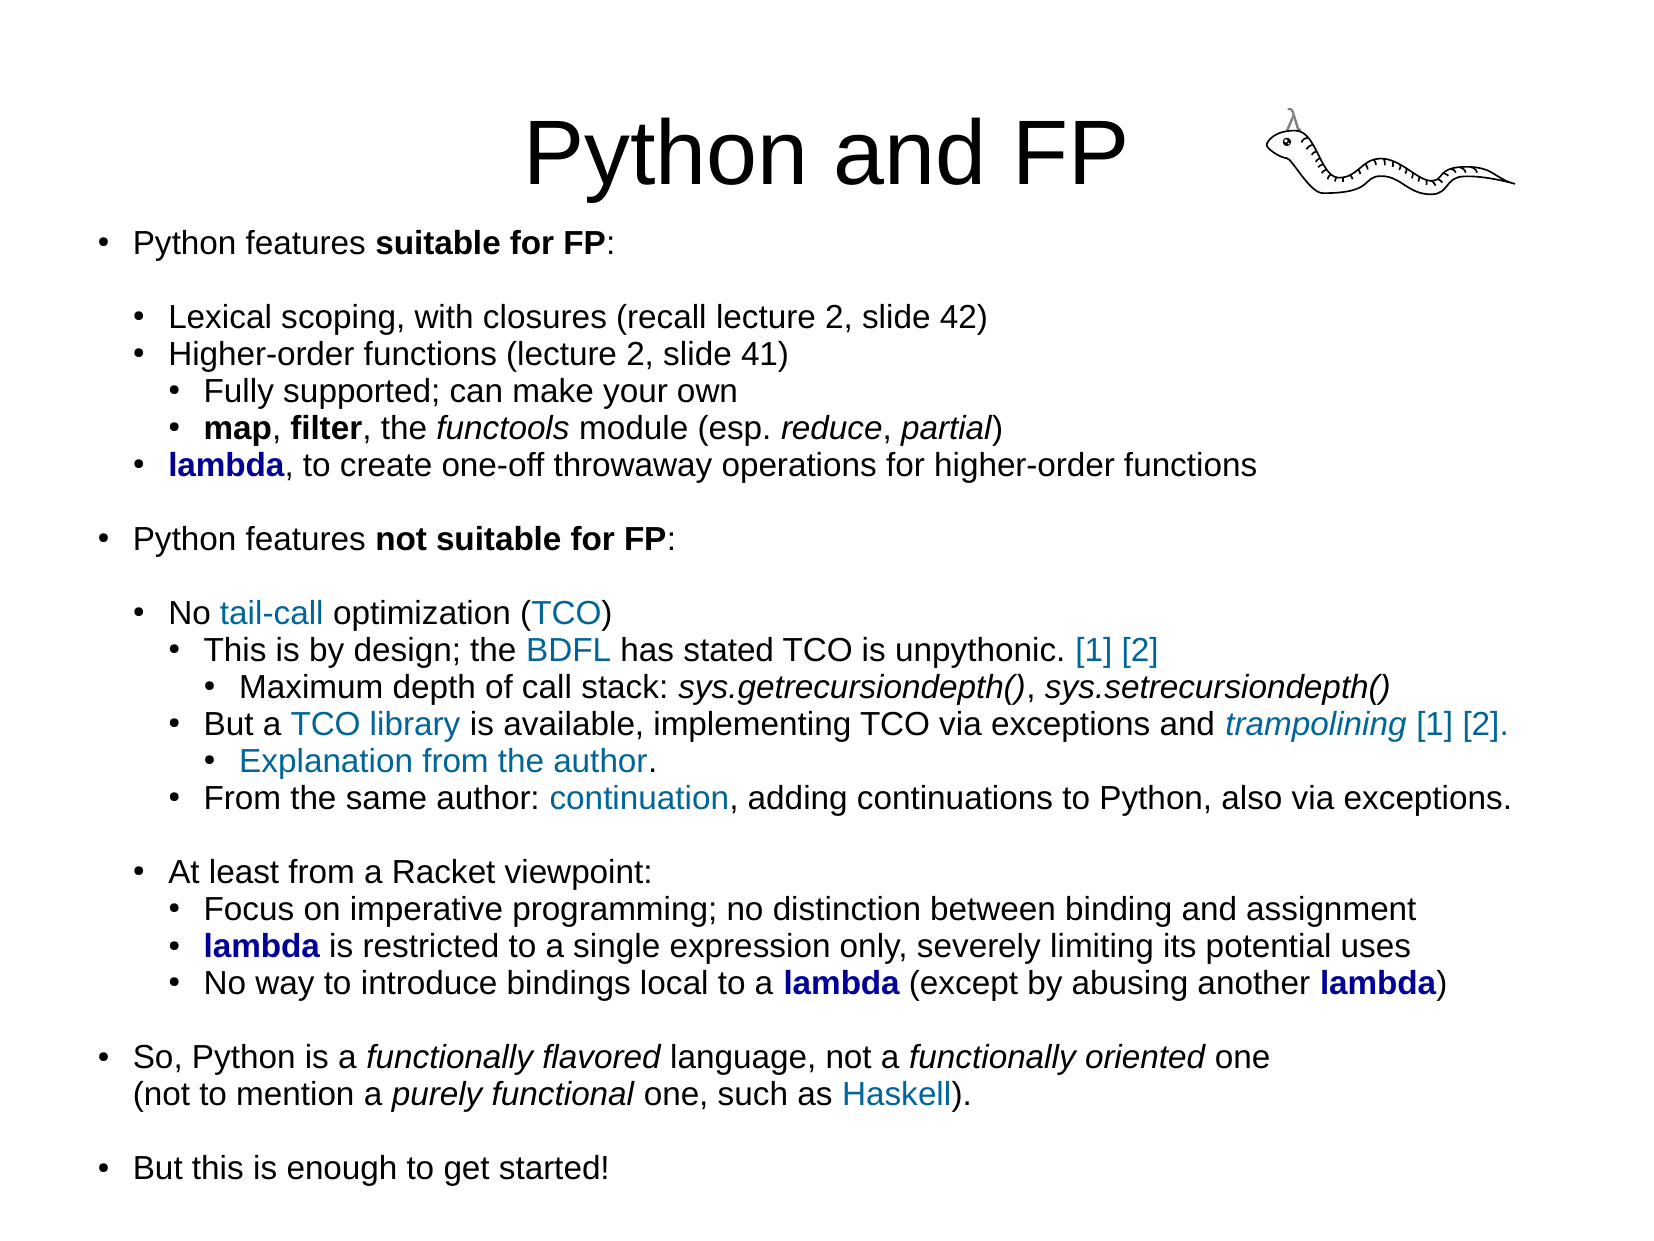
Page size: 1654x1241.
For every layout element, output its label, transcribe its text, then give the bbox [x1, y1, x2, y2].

picture [1265, 107, 1516, 196]
title Python and FP [82, 49, 1571, 257]
text_box Python features suitable for FP: Lexical scoping, with closures (recall lecture 2, slide 42) Higher-order functions (lecture 2, slide 41) Fully supported; can make your own map, filter, the functools module (esp. reduce, partial) lambda, to create one-off throwaway operations for higher-order functions Python features not suitable for FP: No tail-call optimization (TCO) This is by design; the BDFL has stated TCO is unpythonic. [1] [2] Maximum depth of call stack: sys.getrecursiondepth(), sys.setrecursiondepth() But a TCO library is available, implementing TCO via exceptions and trampolining [1] [2]. Explanation from the author. From the same author: continuation, adding continuations to Python, also via exceptions. At least from a Racket viewpoint: Focus on imperative programming; no distinction between binding and assignment lambda is restricted to a single expression only, severely limiting its potential uses No way to introduce bindings local to a lambda (except by abusing another lambda) So, Python is a functionally flavored language, not a functionally oriented one (not to mention a purely functional one, such as Haskell). But this is enough to get started! [82, 216, 1561, 1207]
